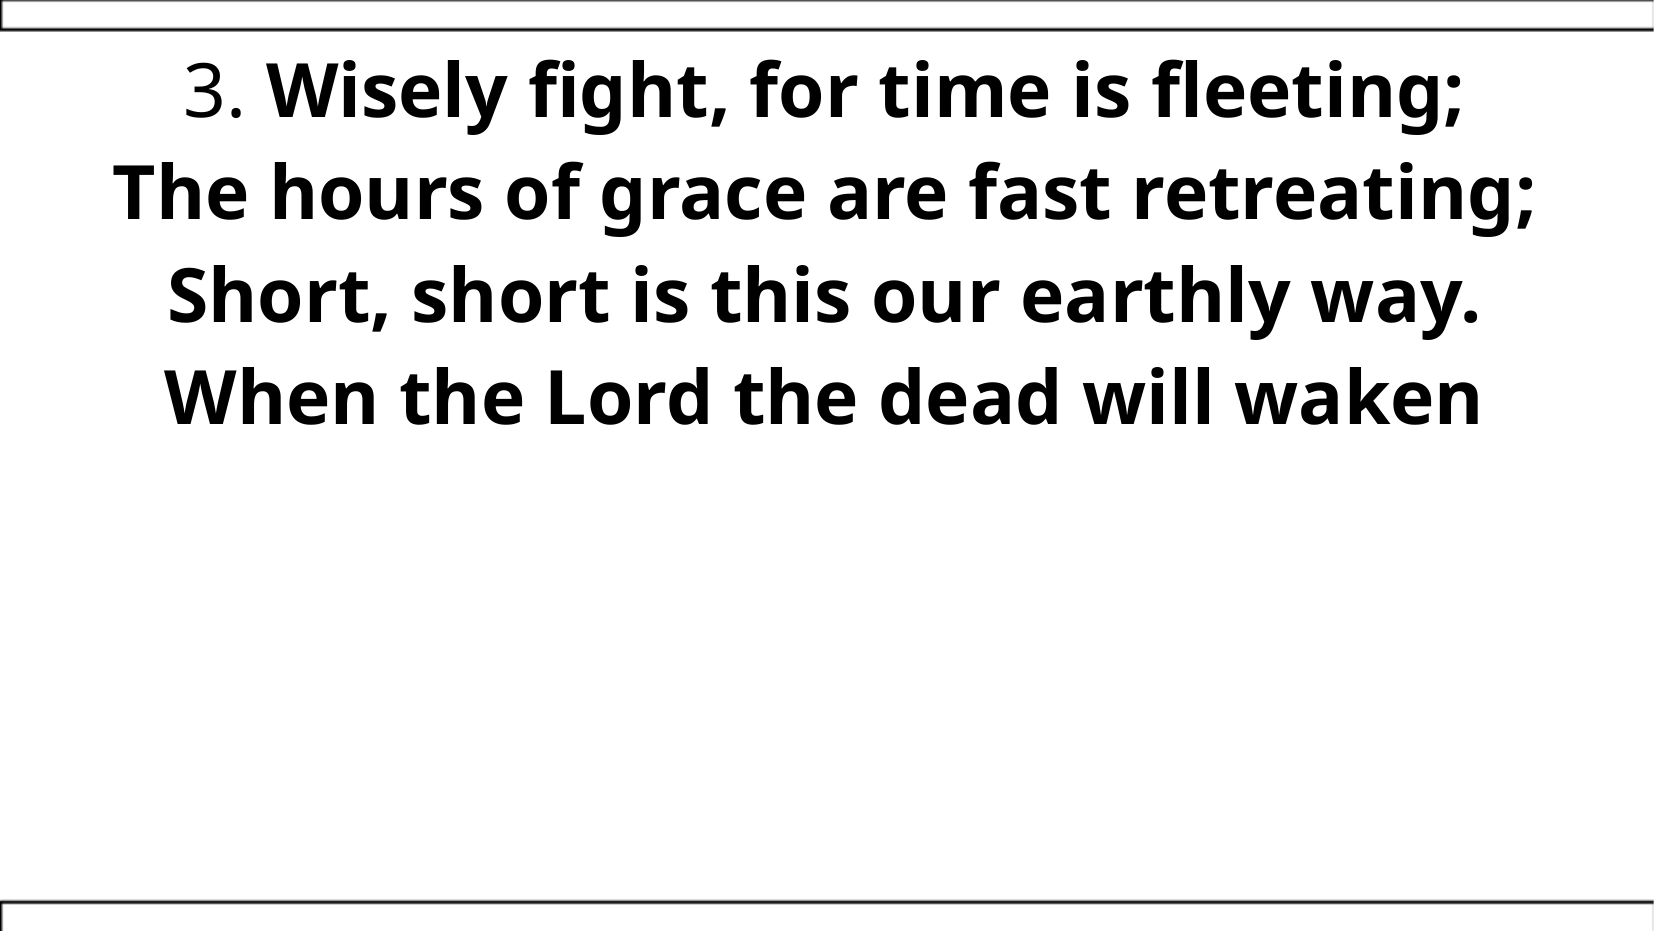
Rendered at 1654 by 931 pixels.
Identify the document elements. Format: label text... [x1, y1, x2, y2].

text_box 3. Wisely fight, for time is fleeting; The hours of grace are fast retreating; Short, short is this our earthly way. When the Lord the dead will waken [90, 30, 1561, 451]
picture [0, 0, 1654, 931]
